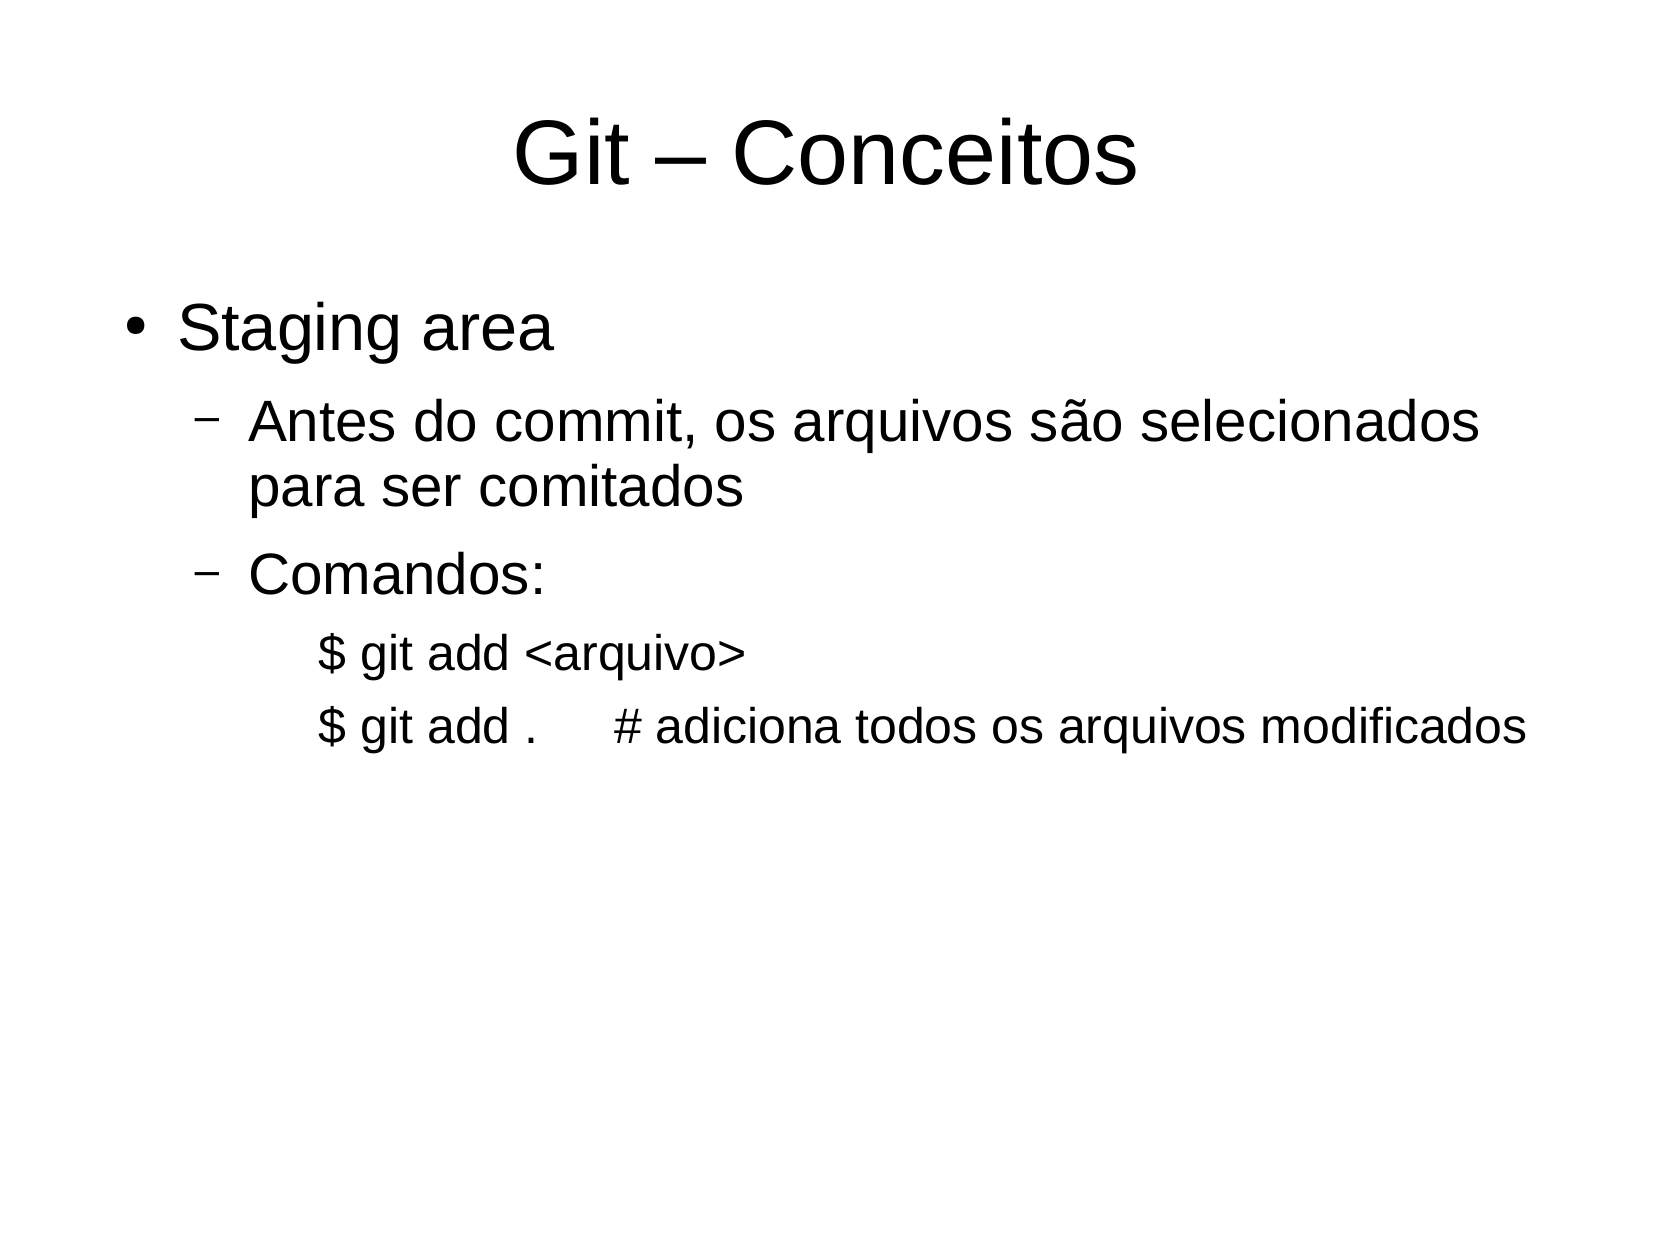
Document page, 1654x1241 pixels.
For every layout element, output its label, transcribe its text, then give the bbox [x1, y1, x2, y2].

list Staging area Antes do commit, os arquivos são selecionados para ser comitados Comandos: $ git add <arquivo> $ git add . # adiciona todos os arquivos modificados [106, 290, 1572, 1158]
title Git – Conceitos [82, 49, 1571, 257]
